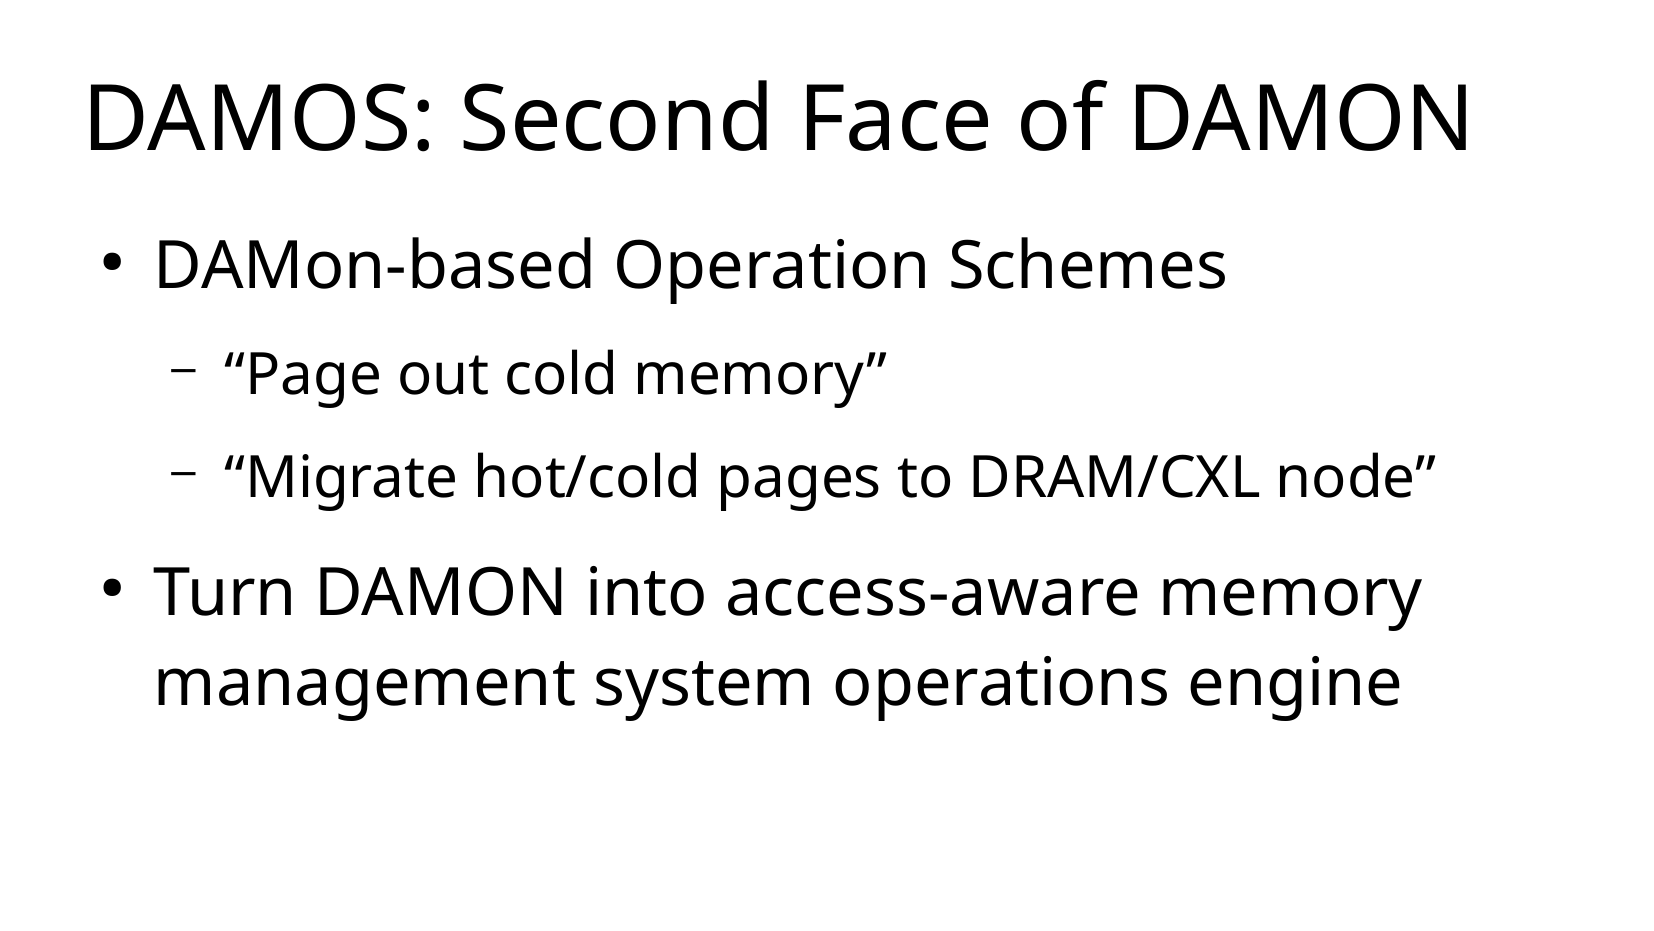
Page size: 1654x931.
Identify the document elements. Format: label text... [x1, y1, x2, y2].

title DAMOS: Second Face of DAMON [82, 37, 1571, 193]
list DAMon-based Operation Schemes “Page out cold memory” “Migrate hot/cold pages to DRAM/CXL node” Turn DAMON into access-aware memory management system operations engine [82, 217, 1571, 758]
